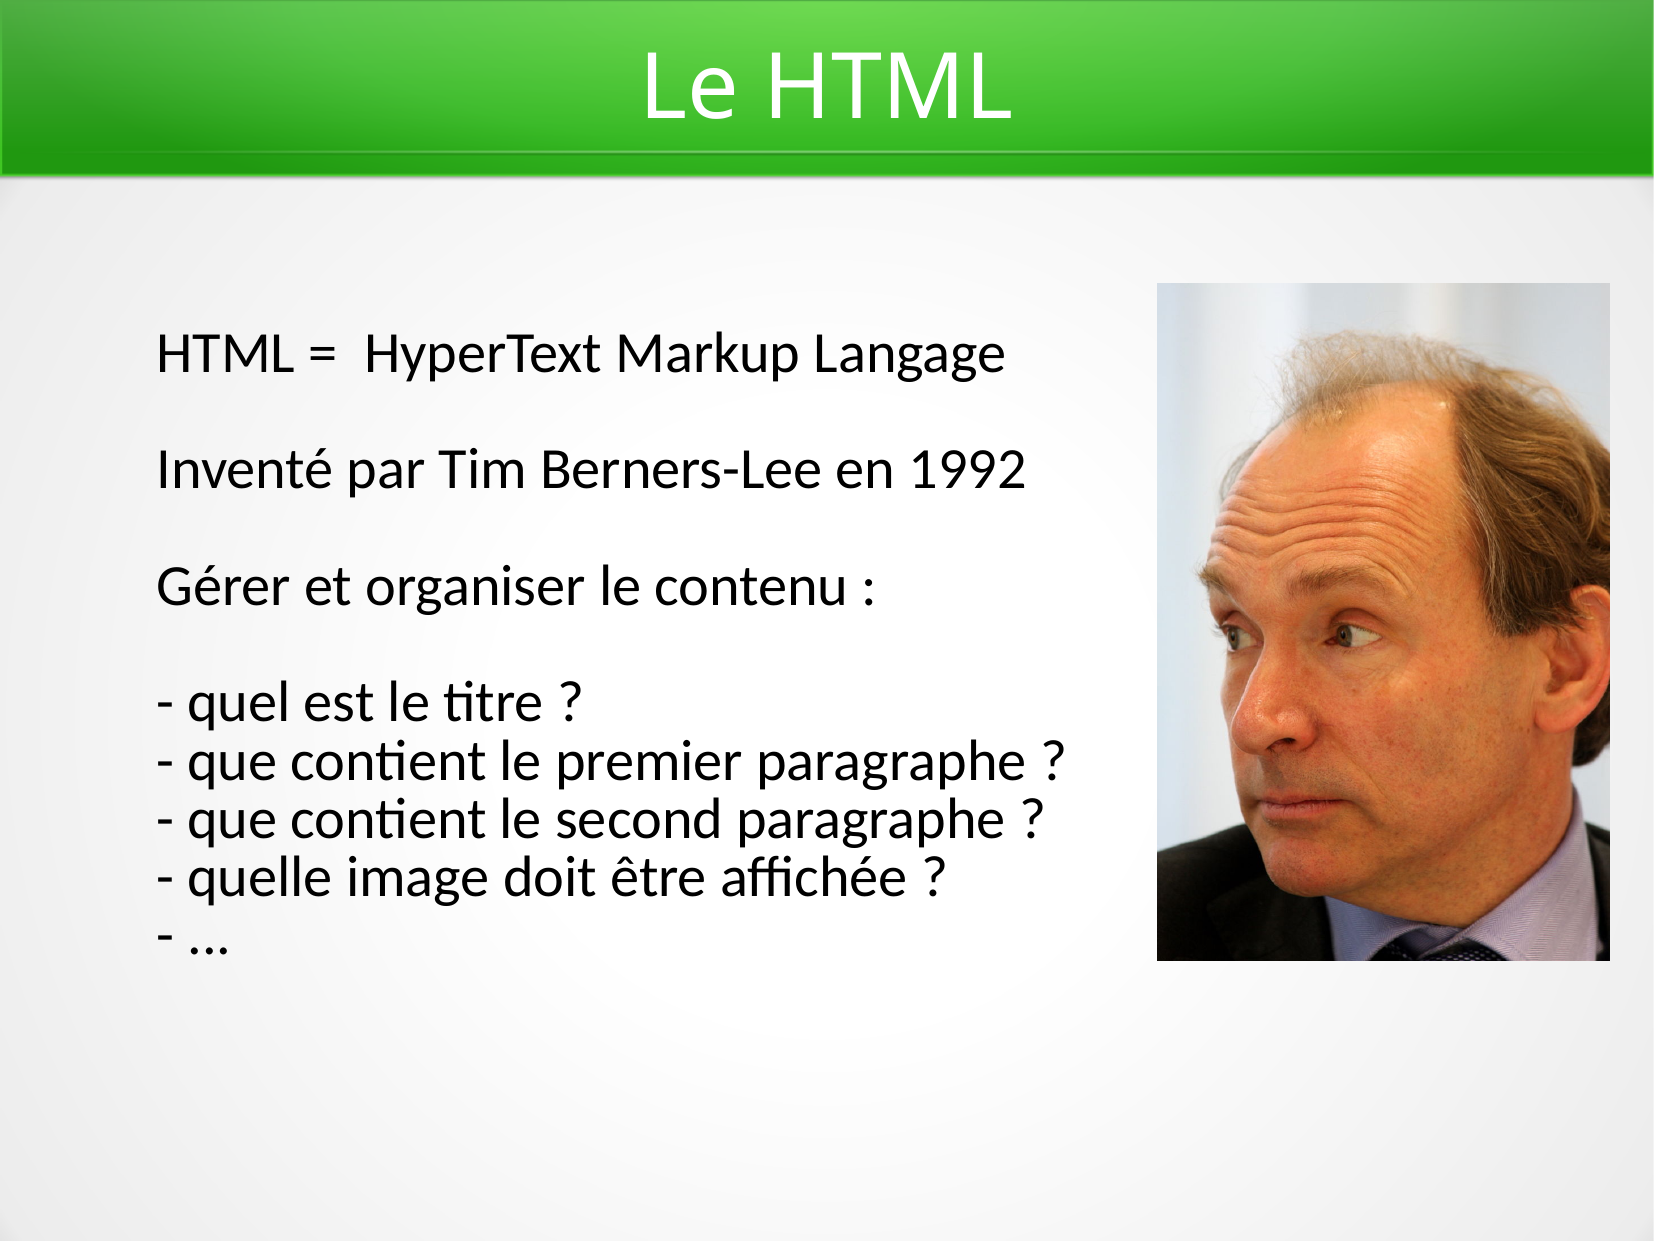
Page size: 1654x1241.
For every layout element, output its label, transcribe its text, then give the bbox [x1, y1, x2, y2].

picture [0, 0, 1654, 1241]
text_box HTML = HyperText Markup Langage Inventé par Tim Berners-Lee en 1992 Gérer et organiser le contenu : - quel est le titre ? - que contient le premier paragraphe ? - que contient le second paragraphe ? - quelle image doit être affichée ? - ... [141, 212, 1146, 1078]
title Le HTML [82, 11, 1571, 154]
